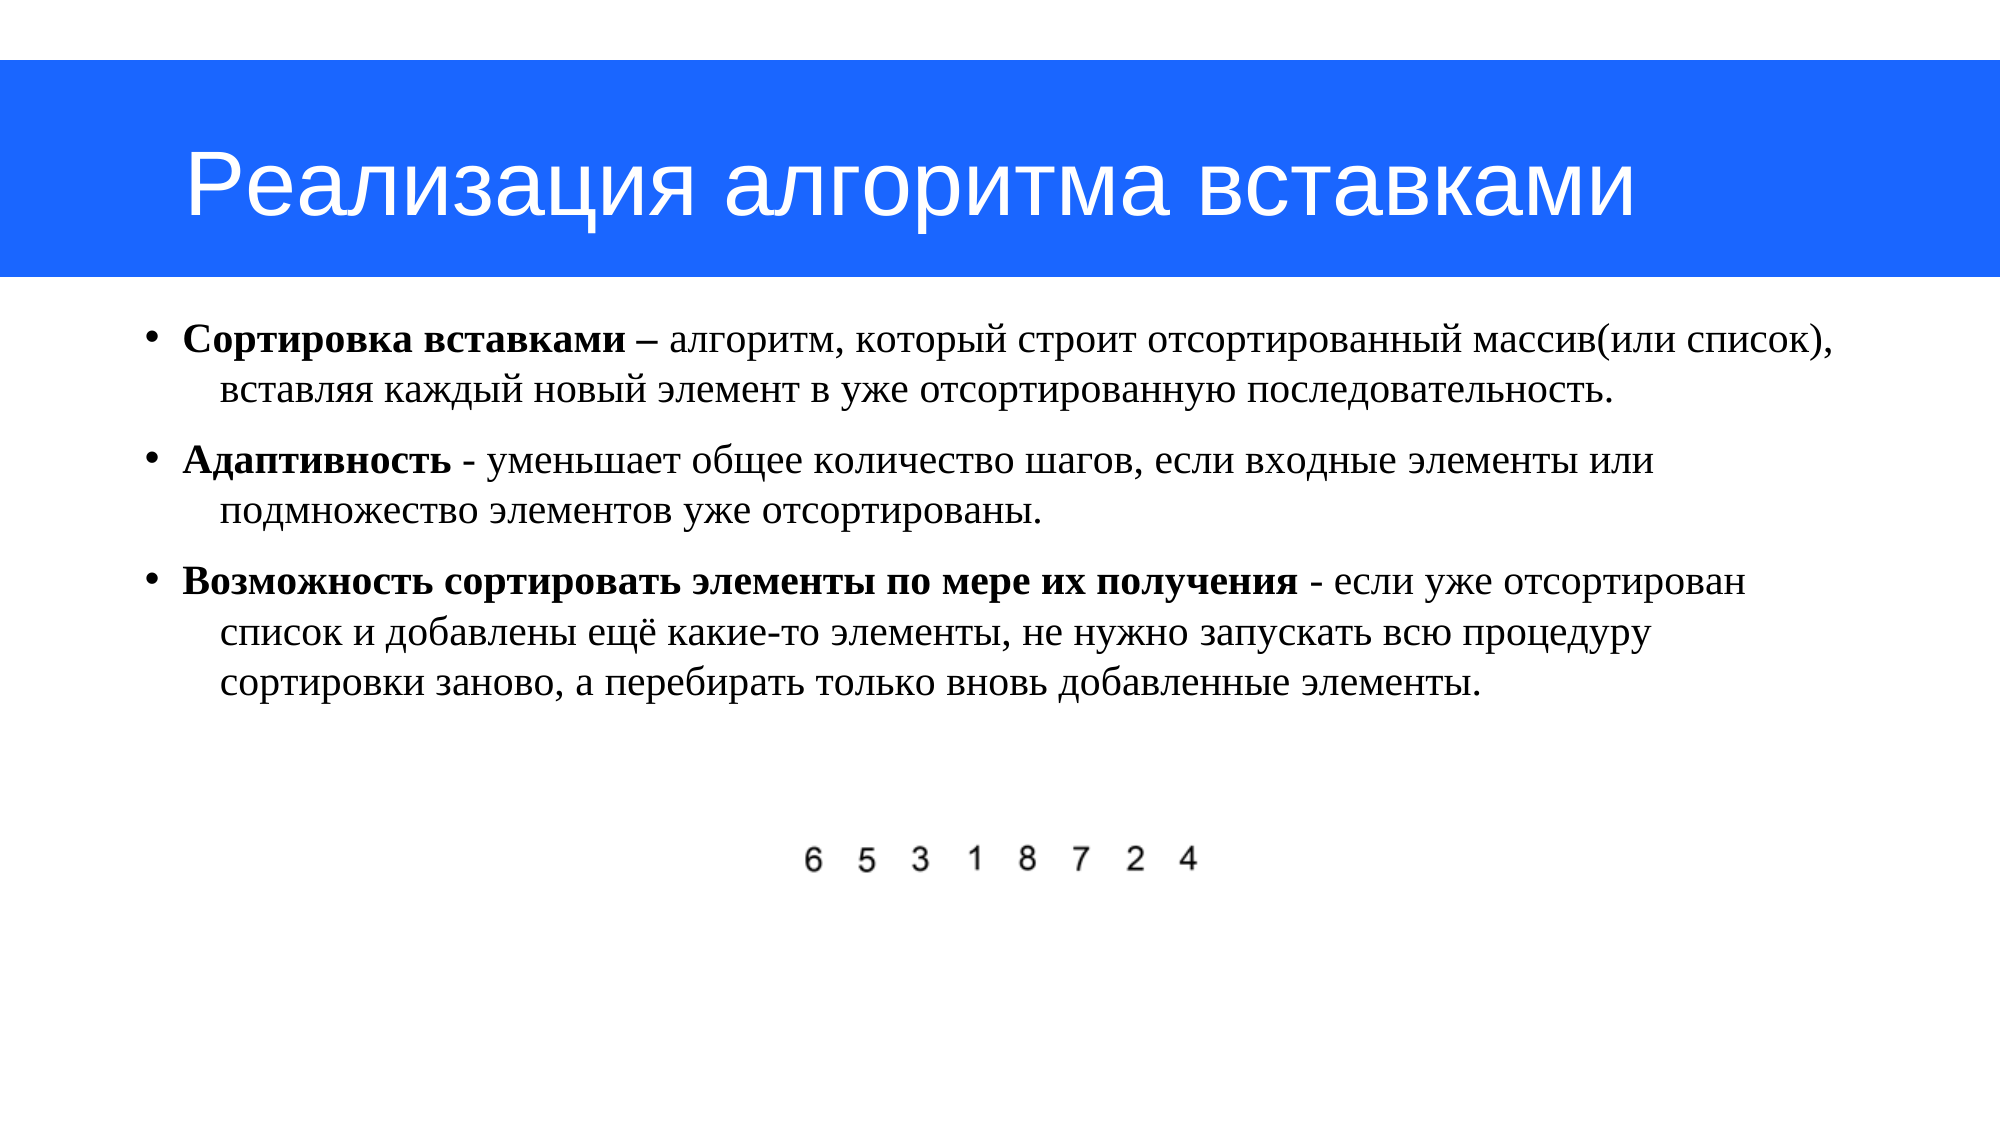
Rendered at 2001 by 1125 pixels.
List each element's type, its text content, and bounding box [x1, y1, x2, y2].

title Реализация алгоритма вставками [169, 116, 2000, 357]
picture [765, 727, 1235, 1009]
list Сортировка вставками – алгоритм, который строит отсортированный массив(или список), вставляя каждый новый элемент в уже отсортированную последовательность. Адаптивность - уменьшает общее количество шагов, если входные элементы или подмножество элементов уже отсортированы. Возможность сортировать элементы по мере их получения - если уже отсортирован список и добавлены ещё какие-то элементы, не нужно запускать всю процедуру сортировки заново, а перебирать только вновь добавленные элементы. [137, 303, 1863, 998]
